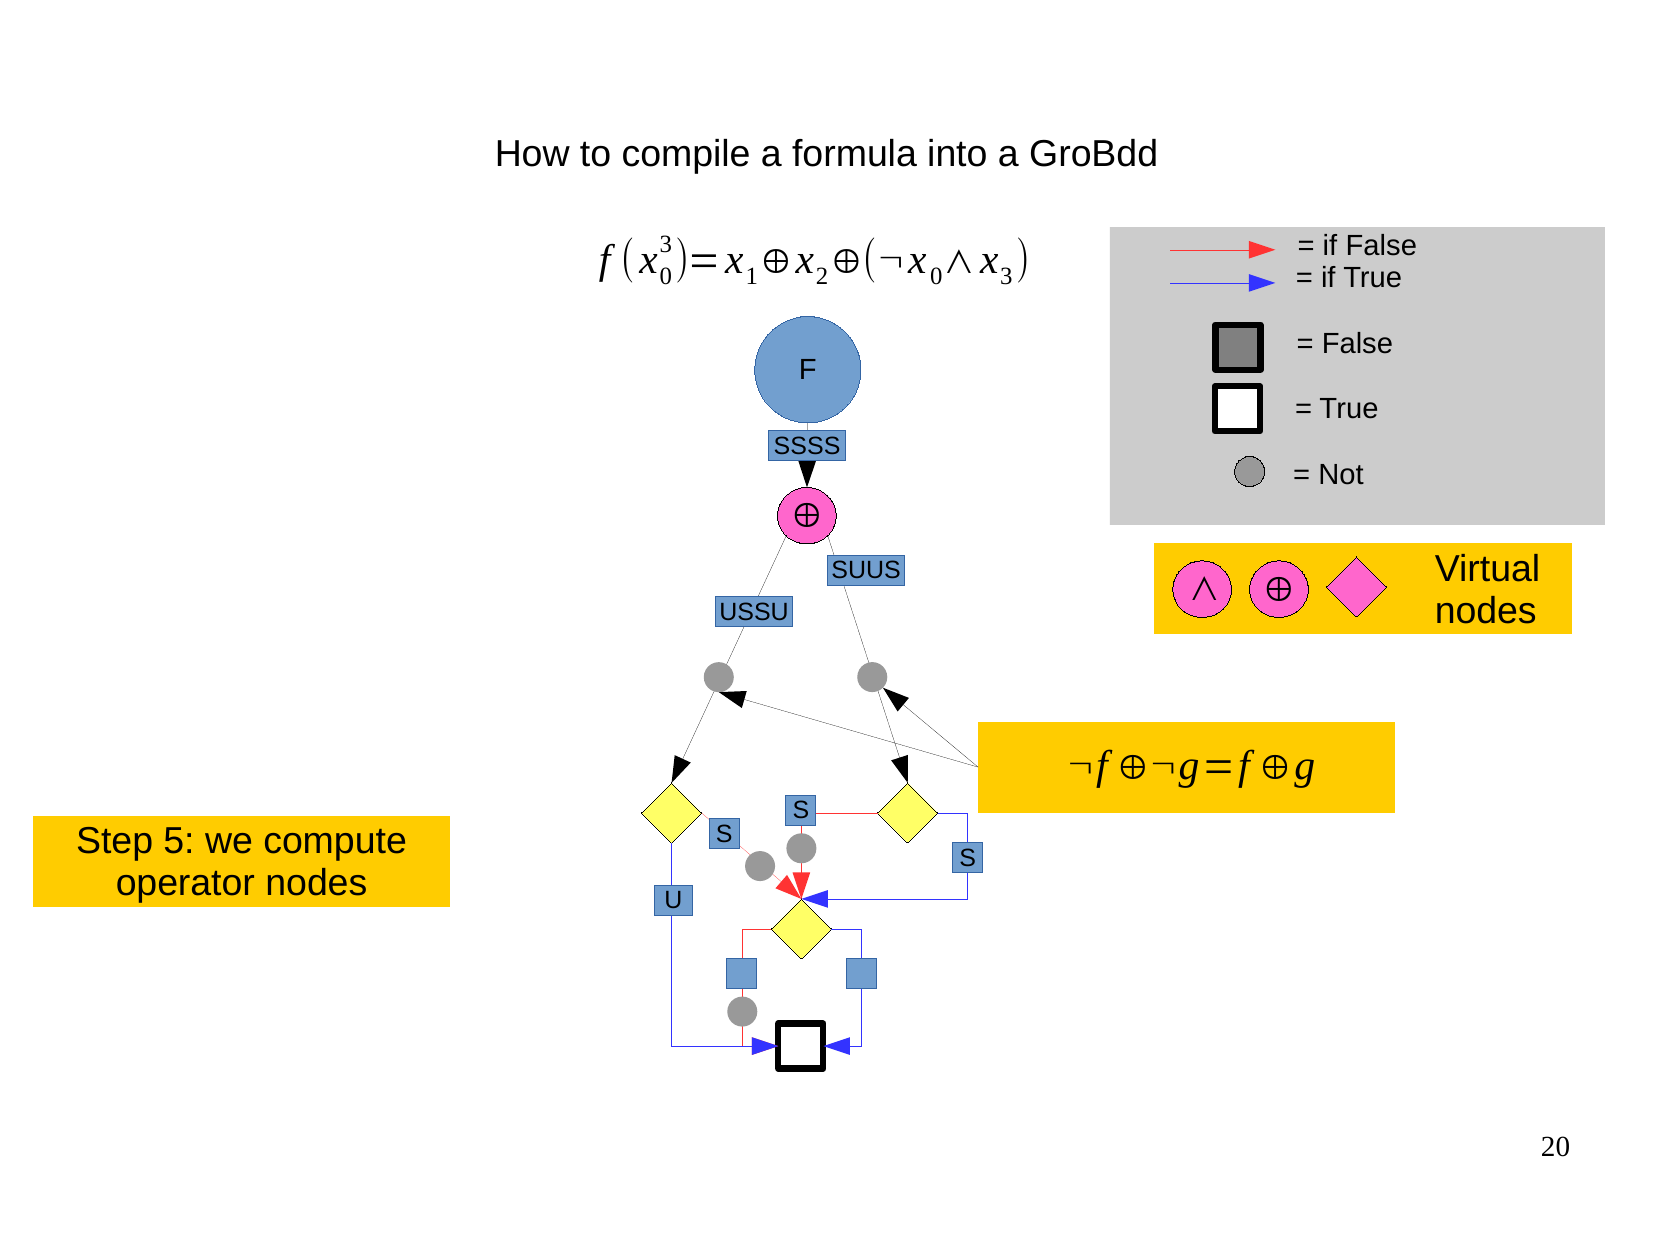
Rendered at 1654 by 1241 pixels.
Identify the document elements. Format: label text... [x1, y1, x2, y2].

text_box [877, 782, 938, 843]
text_box S [709, 818, 740, 849]
text_box [846, 958, 877, 989]
title How to compile a formula into a GroBdd [82, 49, 1571, 257]
text_box [641, 782, 701, 843]
text_box [778, 1023, 824, 1069]
chart [782, 490, 830, 537]
chart [1061, 741, 1322, 789]
text_box SUUS [827, 555, 905, 586]
text_box Step 5: we compute operator nodes [33, 816, 450, 907]
text_box [1215, 386, 1261, 432]
text_box [786, 833, 817, 864]
text_box [1154, 543, 1420, 634]
text_box [745, 851, 776, 882]
text_box [726, 958, 757, 989]
text_box [727, 996, 758, 1027]
chart [590, 257, 1036, 289]
text_box = if False = if True = False = True = Not [1109, 227, 1605, 525]
text_box F [754, 316, 861, 423]
text_box [703, 662, 734, 693]
text_box [1234, 456, 1265, 487]
text_box [978, 722, 1395, 813]
chart [1254, 563, 1302, 610]
text_box [857, 662, 888, 693]
text_box S [952, 842, 983, 873]
text_box [777, 500, 782, 531]
text_box [771, 899, 832, 959]
text_box [787, 537, 826, 544]
text_box [1215, 324, 1261, 370]
text_box [830, 498, 837, 533]
text_box Virtual nodes [1420, 540, 1571, 639]
chart [1181, 563, 1229, 610]
text_box U [654, 885, 693, 916]
text_box SSSS [768, 430, 846, 461]
text_box S [785, 795, 816, 826]
text_box USSU [715, 596, 793, 627]
